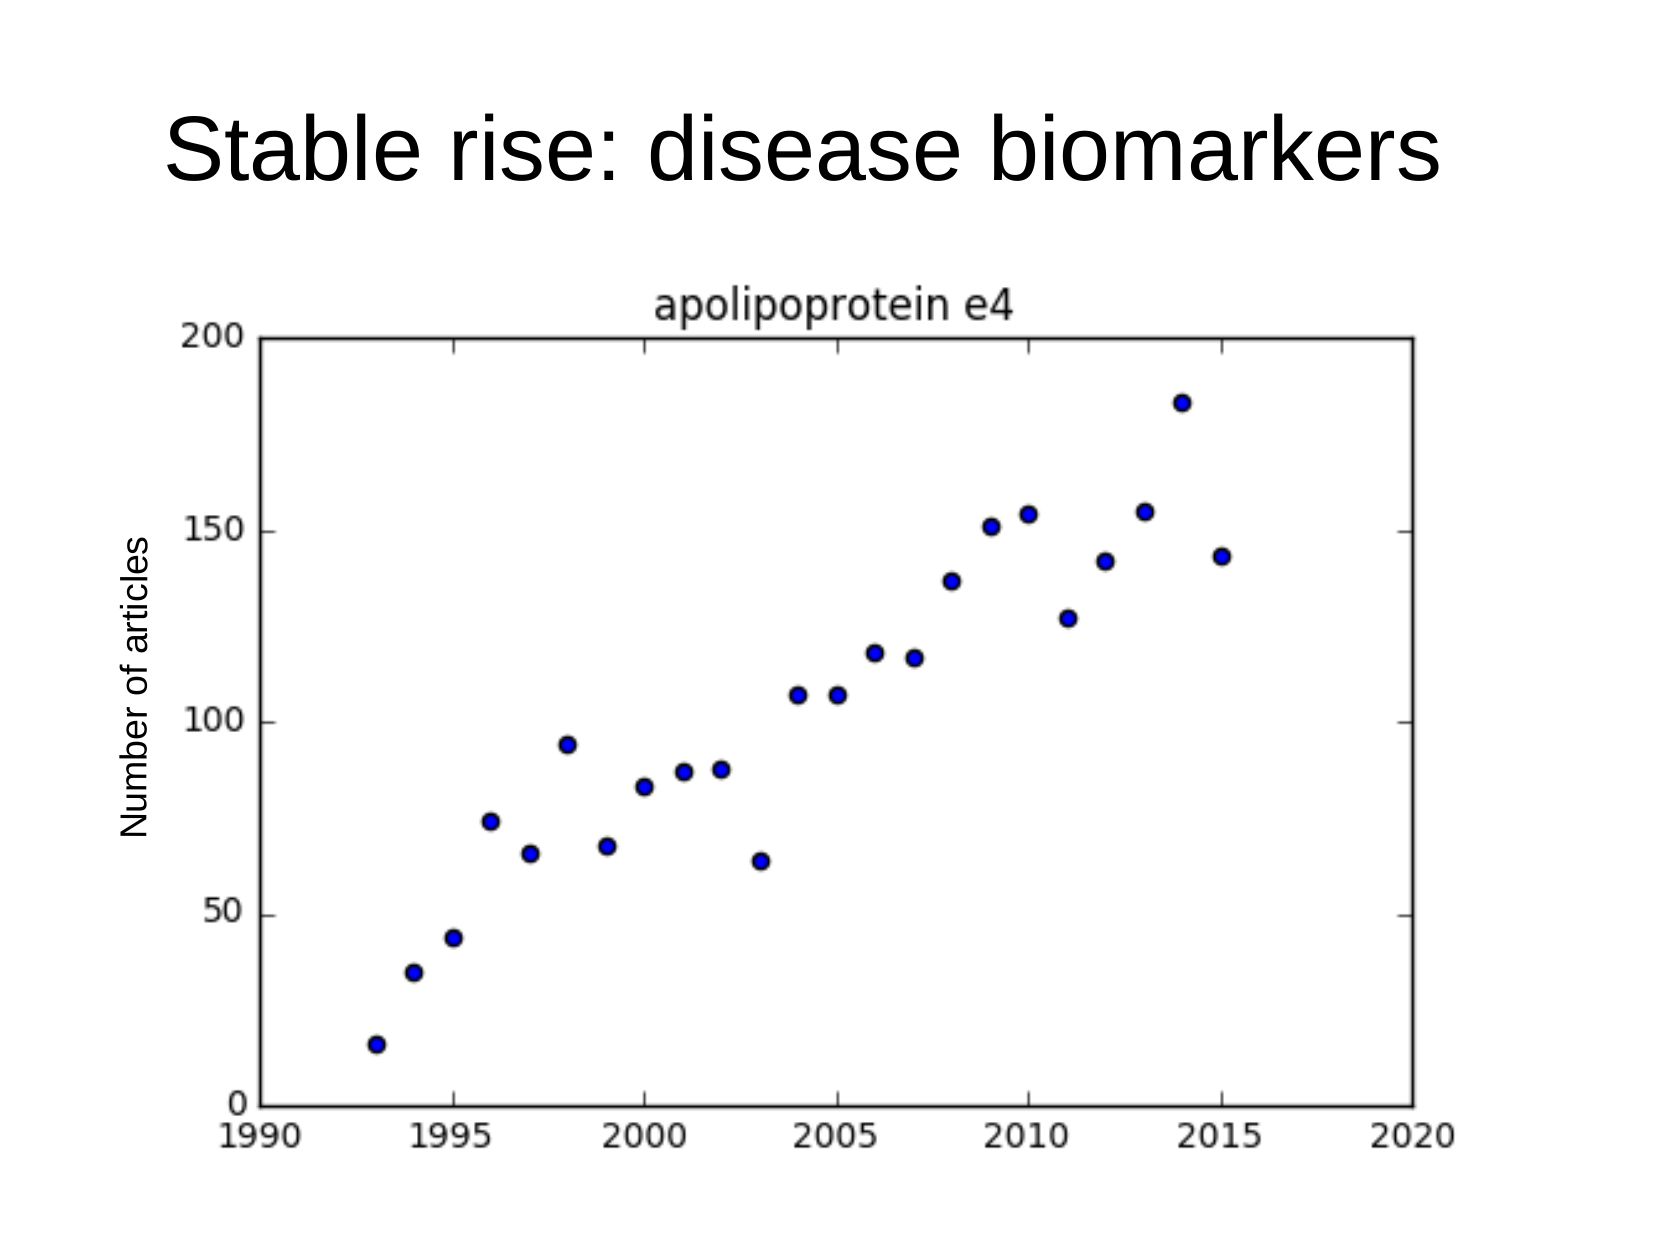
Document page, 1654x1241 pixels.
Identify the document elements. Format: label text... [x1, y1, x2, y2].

picture [74, 239, 1561, 1231]
title Stable rise: disease biomarkers [41, 45, 1531, 253]
text_box Number of articles [105, 195, 243, 855]
